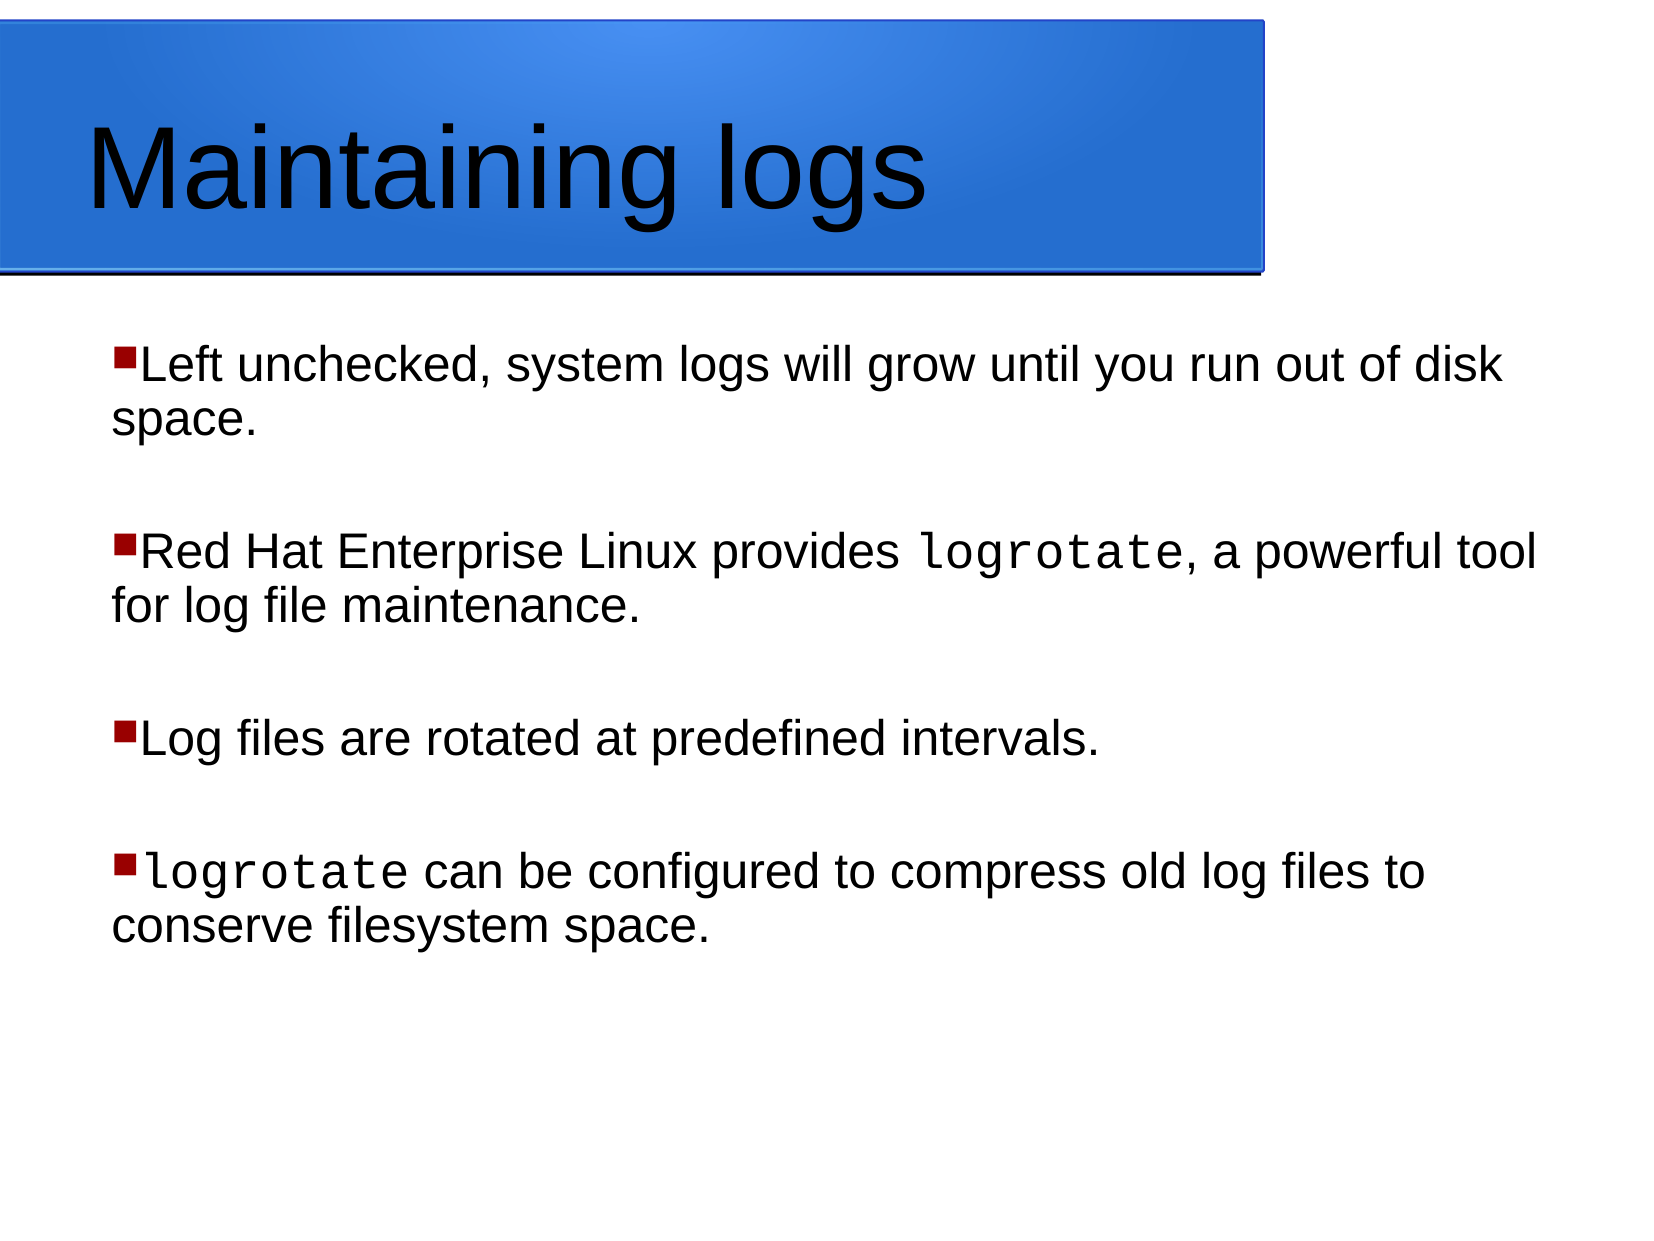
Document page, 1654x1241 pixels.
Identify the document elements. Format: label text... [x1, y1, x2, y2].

list Left unchecked, system logs will grow until you run out of disk space. Red Hat Enterprise Linux provides logrotate, a powerful tool for log file maintenance. Log files are rotated at predefined intervals. logrotate can be configured to compress old log files to conserve filesystem space. [96, 330, 1571, 1061]
title Maintaining logs [70, 33, 1546, 241]
